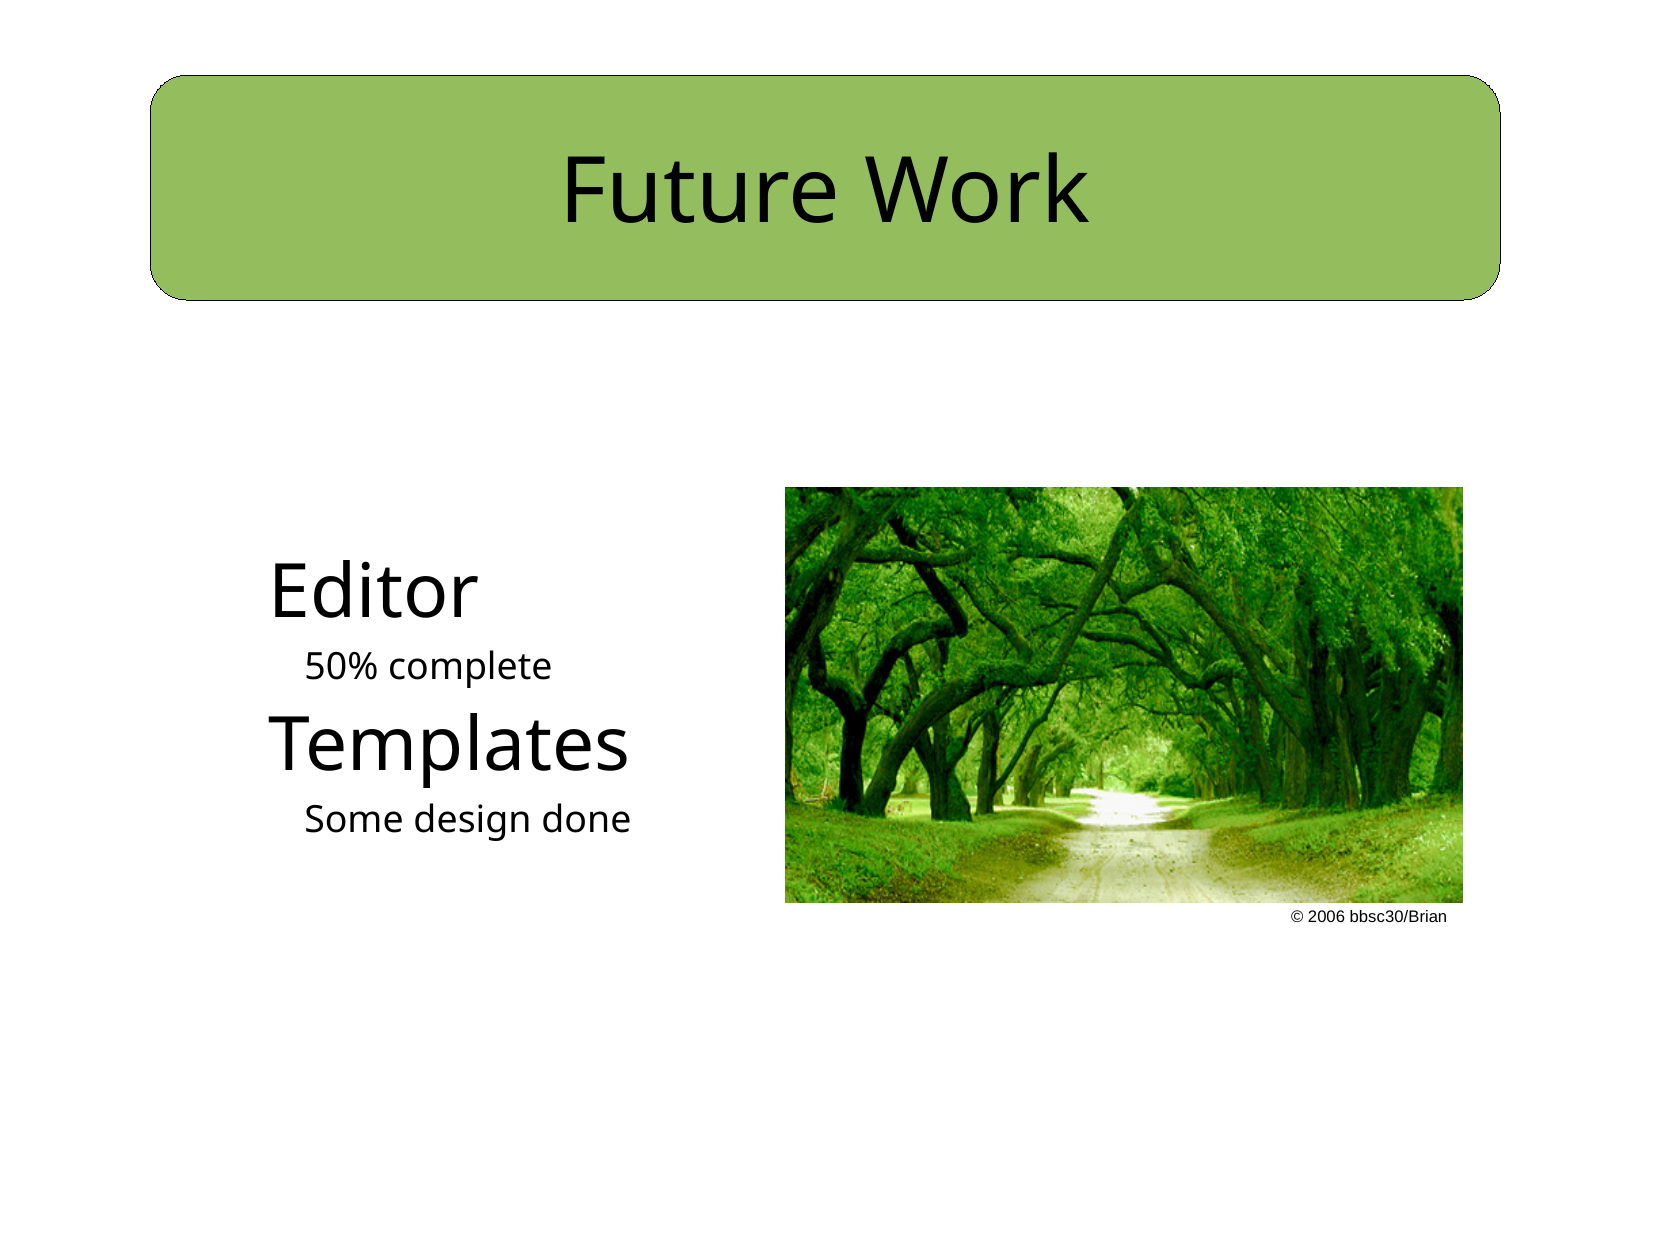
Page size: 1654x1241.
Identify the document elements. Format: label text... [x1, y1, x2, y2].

picture [785, 487, 1463, 903]
text_box Editor 50% complete Templates Some design done [254, 529, 676, 837]
text_box Future Work [150, 75, 1501, 301]
text_box © 2006 bbsc30/Brian [1276, 900, 1463, 942]
